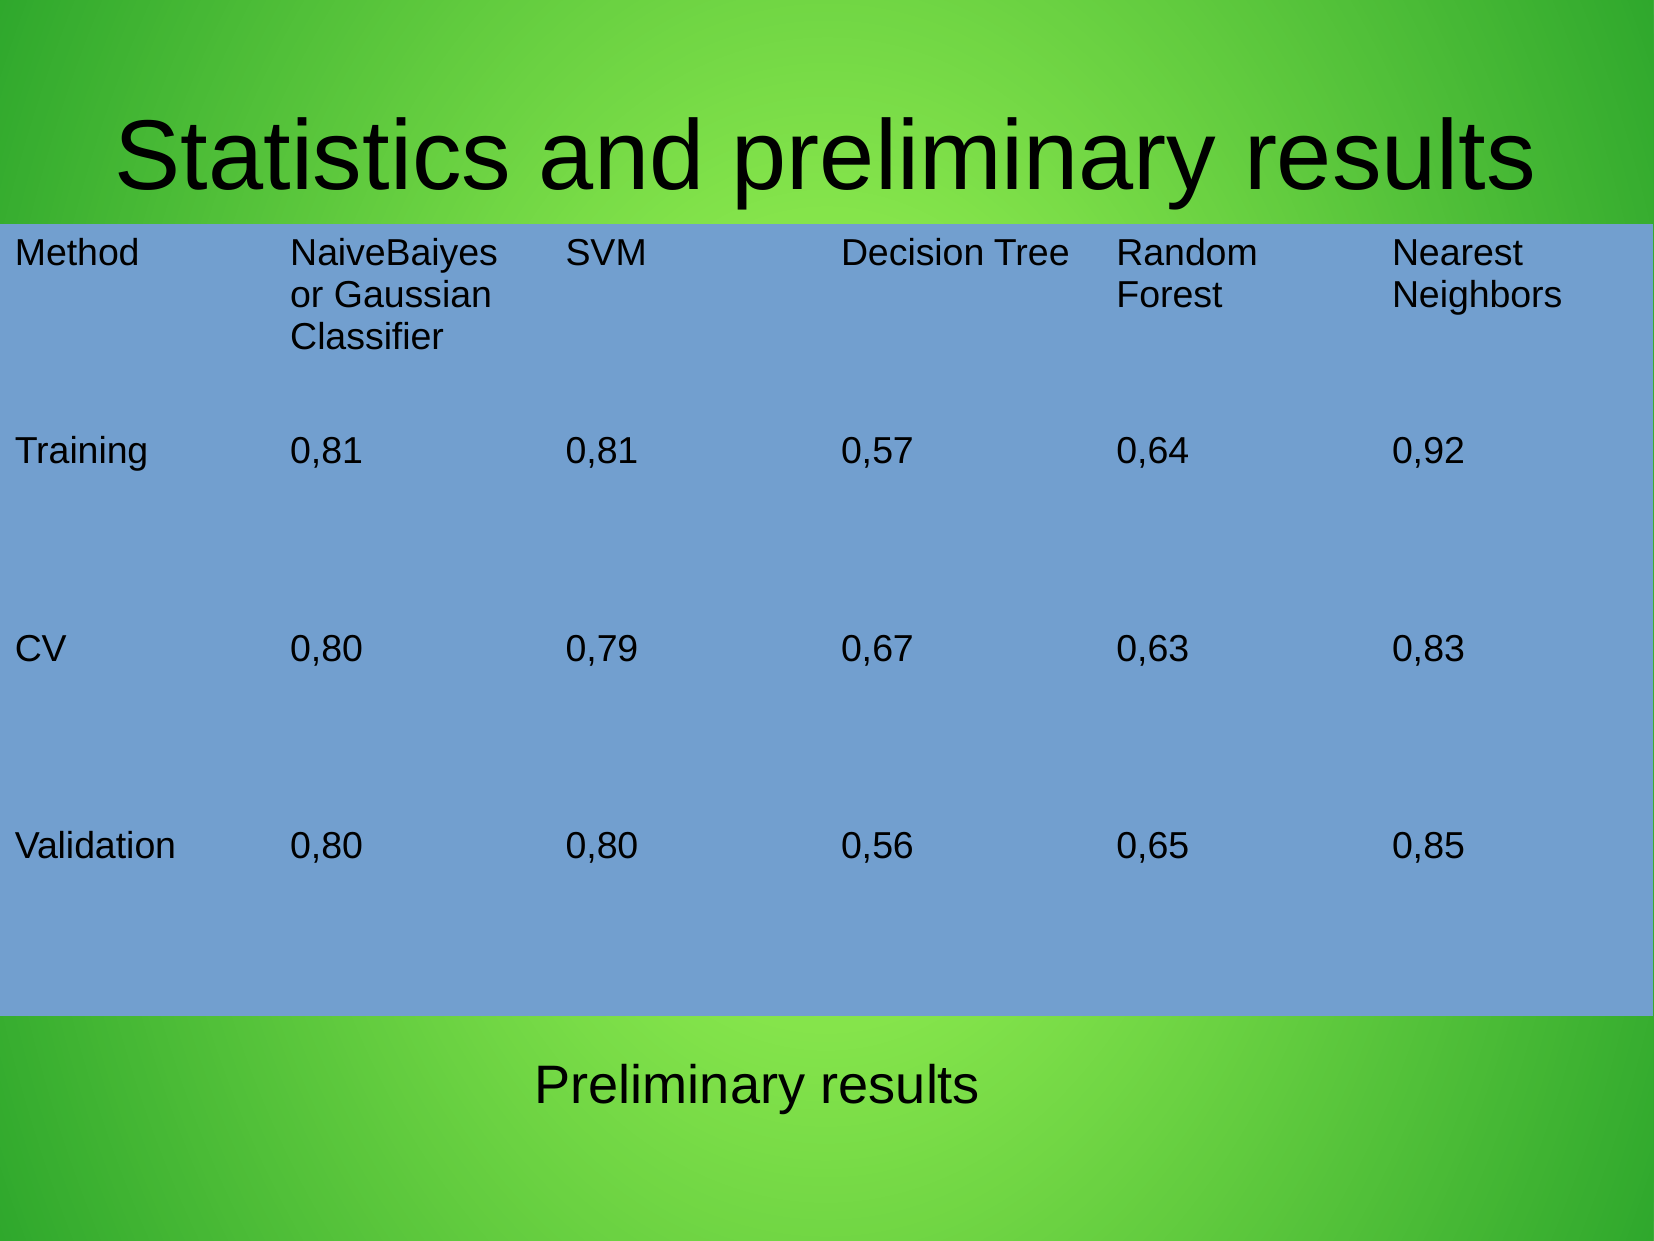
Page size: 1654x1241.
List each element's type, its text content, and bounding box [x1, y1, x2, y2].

title Statistics and preliminary results [82, 47, 1571, 224]
table_header Decision Tree [826, 224, 1102, 422]
table_cell 0,67 [826, 620, 1102, 818]
text_box Preliminary results [519, 1046, 996, 1123]
table_cell CV [0, 620, 275, 818]
table_cell 0,80 [275, 818, 551, 1016]
table_cell 0,92 [1377, 422, 1653, 620]
table_header Nearest Neighbors [1377, 224, 1653, 422]
table_cell 0,81 [551, 422, 826, 620]
table_cell 0,81 [275, 422, 551, 620]
table_cell 0,57 [826, 422, 1102, 620]
table_cell 0,64 [1102, 422, 1377, 620]
table_cell 0,63 [1102, 620, 1377, 818]
table_cell 0,79 [551, 620, 826, 818]
table_cell 0,56 [826, 818, 1102, 1016]
table_header SVM [551, 224, 826, 422]
table_cell 0,83 [1377, 620, 1653, 818]
table_header Random Forest [1102, 224, 1377, 422]
table_cell 0,85 [1377, 818, 1653, 1016]
table_cell 0,80 [551, 818, 826, 1016]
table_cell 0,80 [275, 620, 551, 818]
table_header Method [0, 224, 275, 422]
table_cell 0,65 [1102, 818, 1377, 1016]
table_cell Validation [0, 818, 275, 1016]
table_header NaiveBaiyes or Gaussian Classifier [275, 224, 551, 422]
table_cell Training [0, 422, 275, 620]
